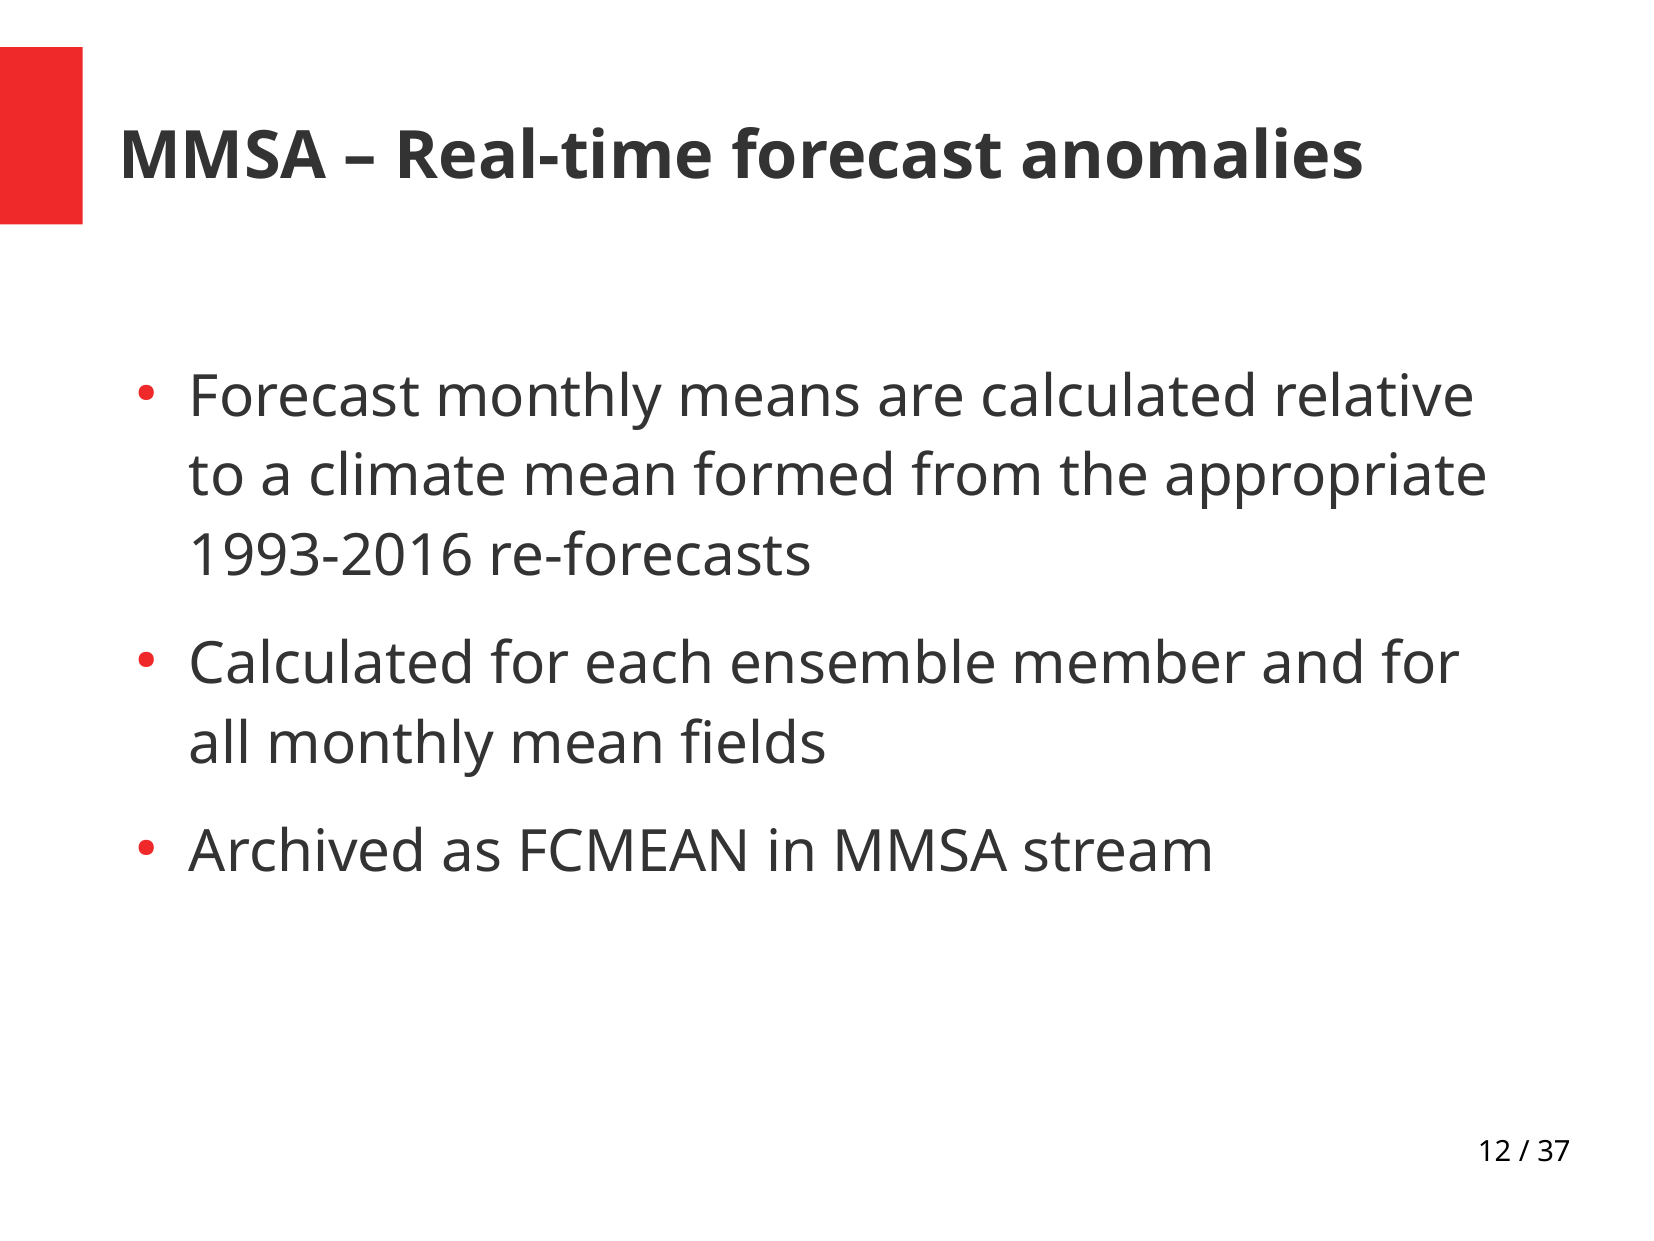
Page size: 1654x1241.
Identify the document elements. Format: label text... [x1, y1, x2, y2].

list Forecast monthly means are calculated relative to a climate mean formed from the appropriate 1993-2016 re-forecasts Calculated for each ensemble member and for all monthly mean fields Archived as FCMEAN in MMSA stream [118, 354, 1536, 1074]
title MMSA – Real-time forecast anomalies [118, 49, 1571, 257]
